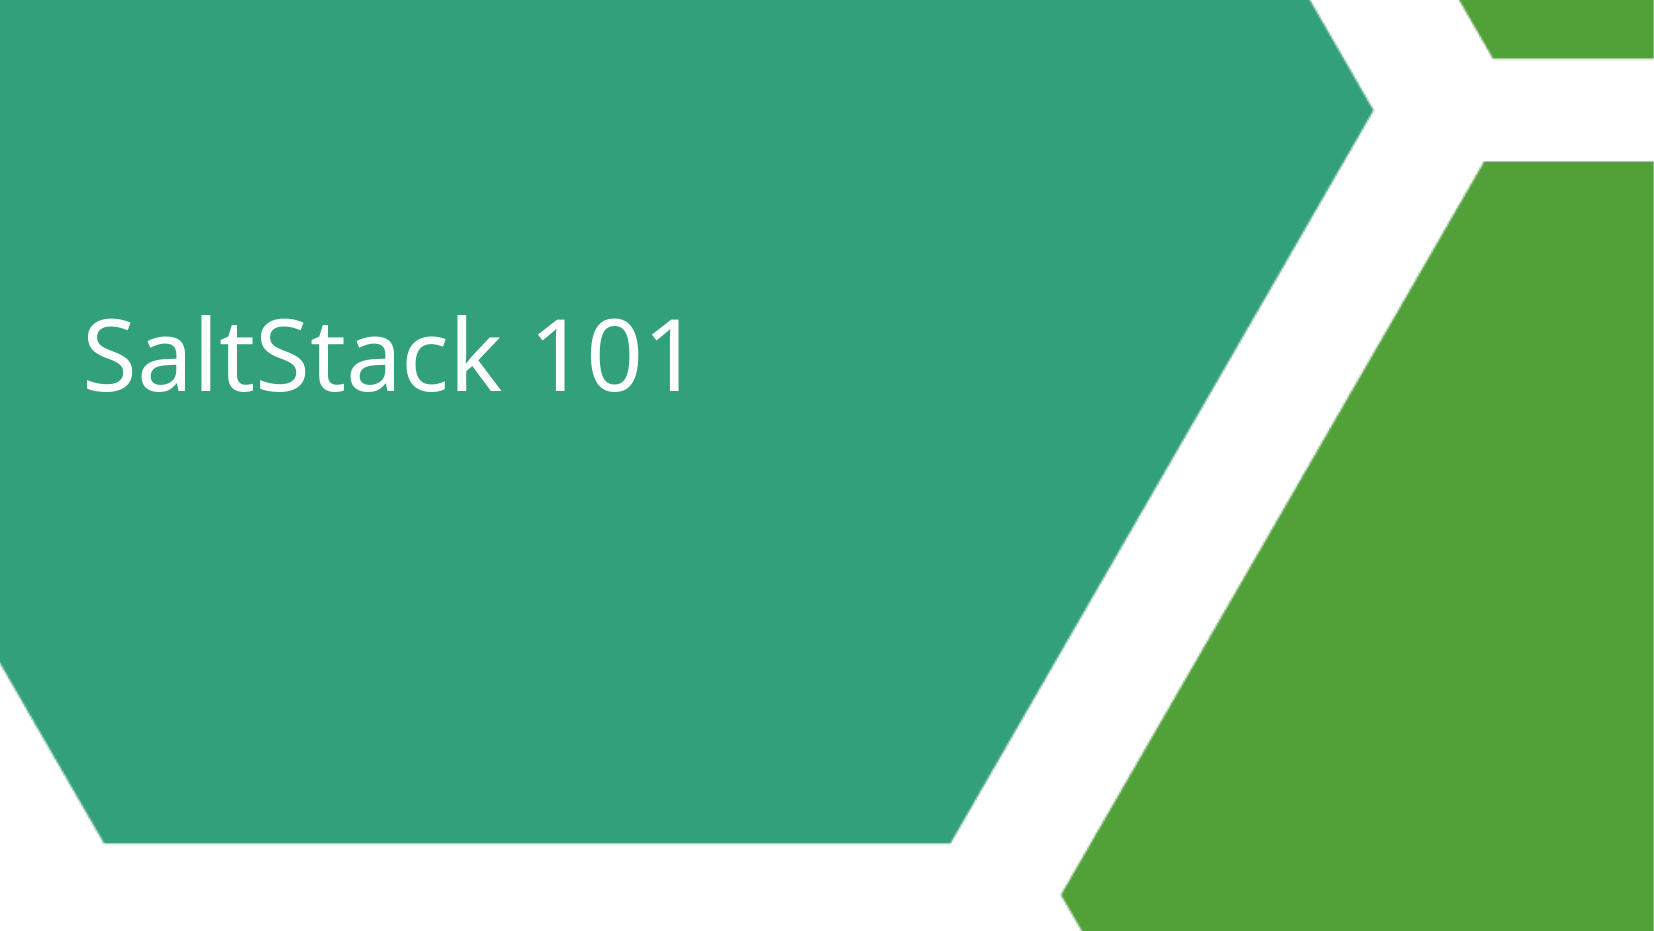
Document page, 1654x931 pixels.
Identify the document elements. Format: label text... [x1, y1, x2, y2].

title SaltStack 101 [82, 219, 1218, 486]
picture [0, 0, 1654, 931]
